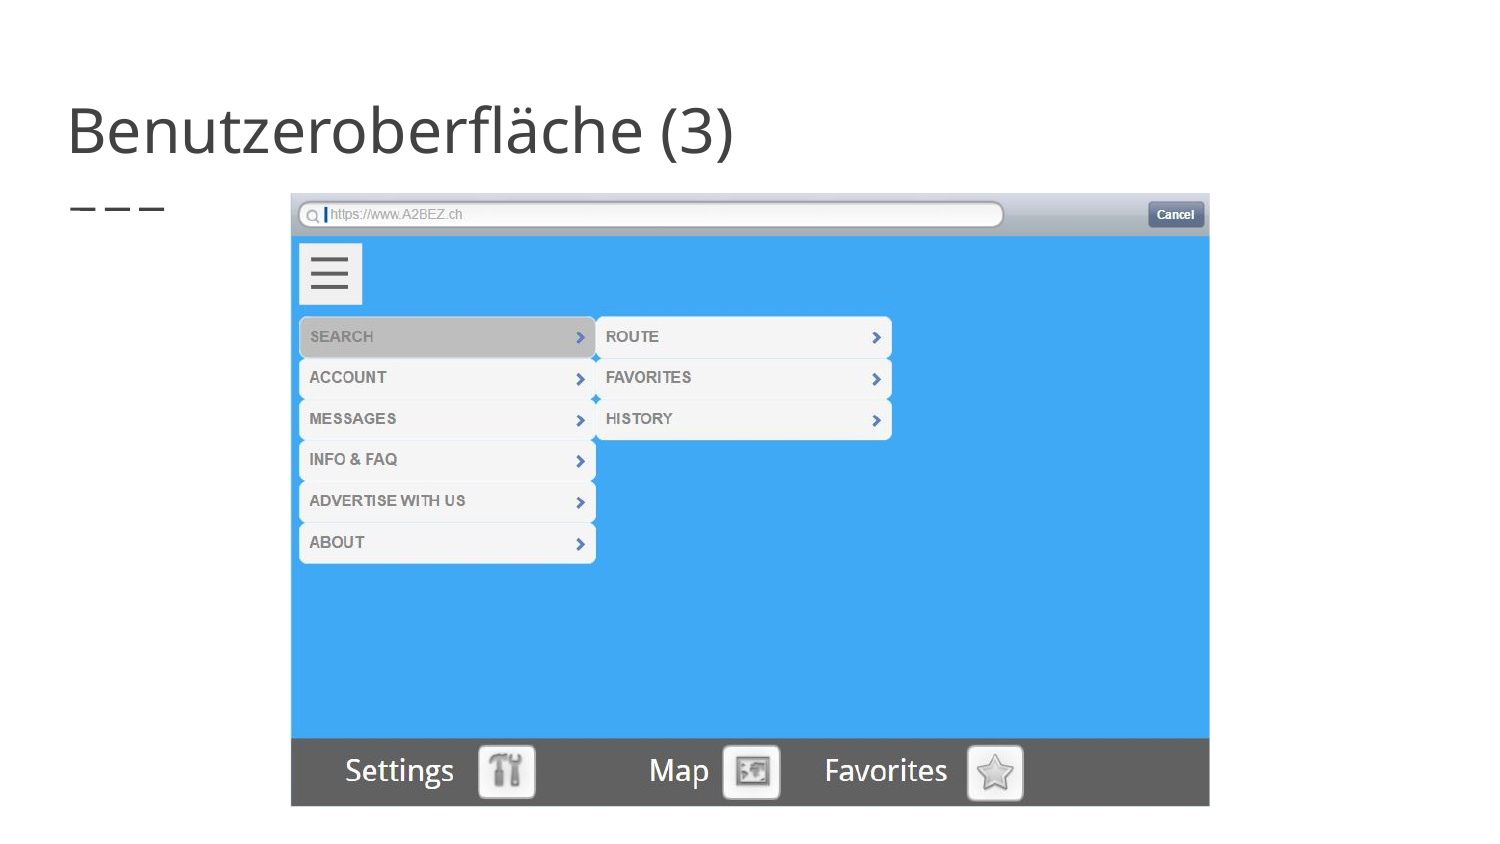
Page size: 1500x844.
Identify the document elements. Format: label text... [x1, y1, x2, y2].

picture [290, 193, 1210, 807]
title Benutzeroberfläche (3) [51, 61, 1449, 182]
